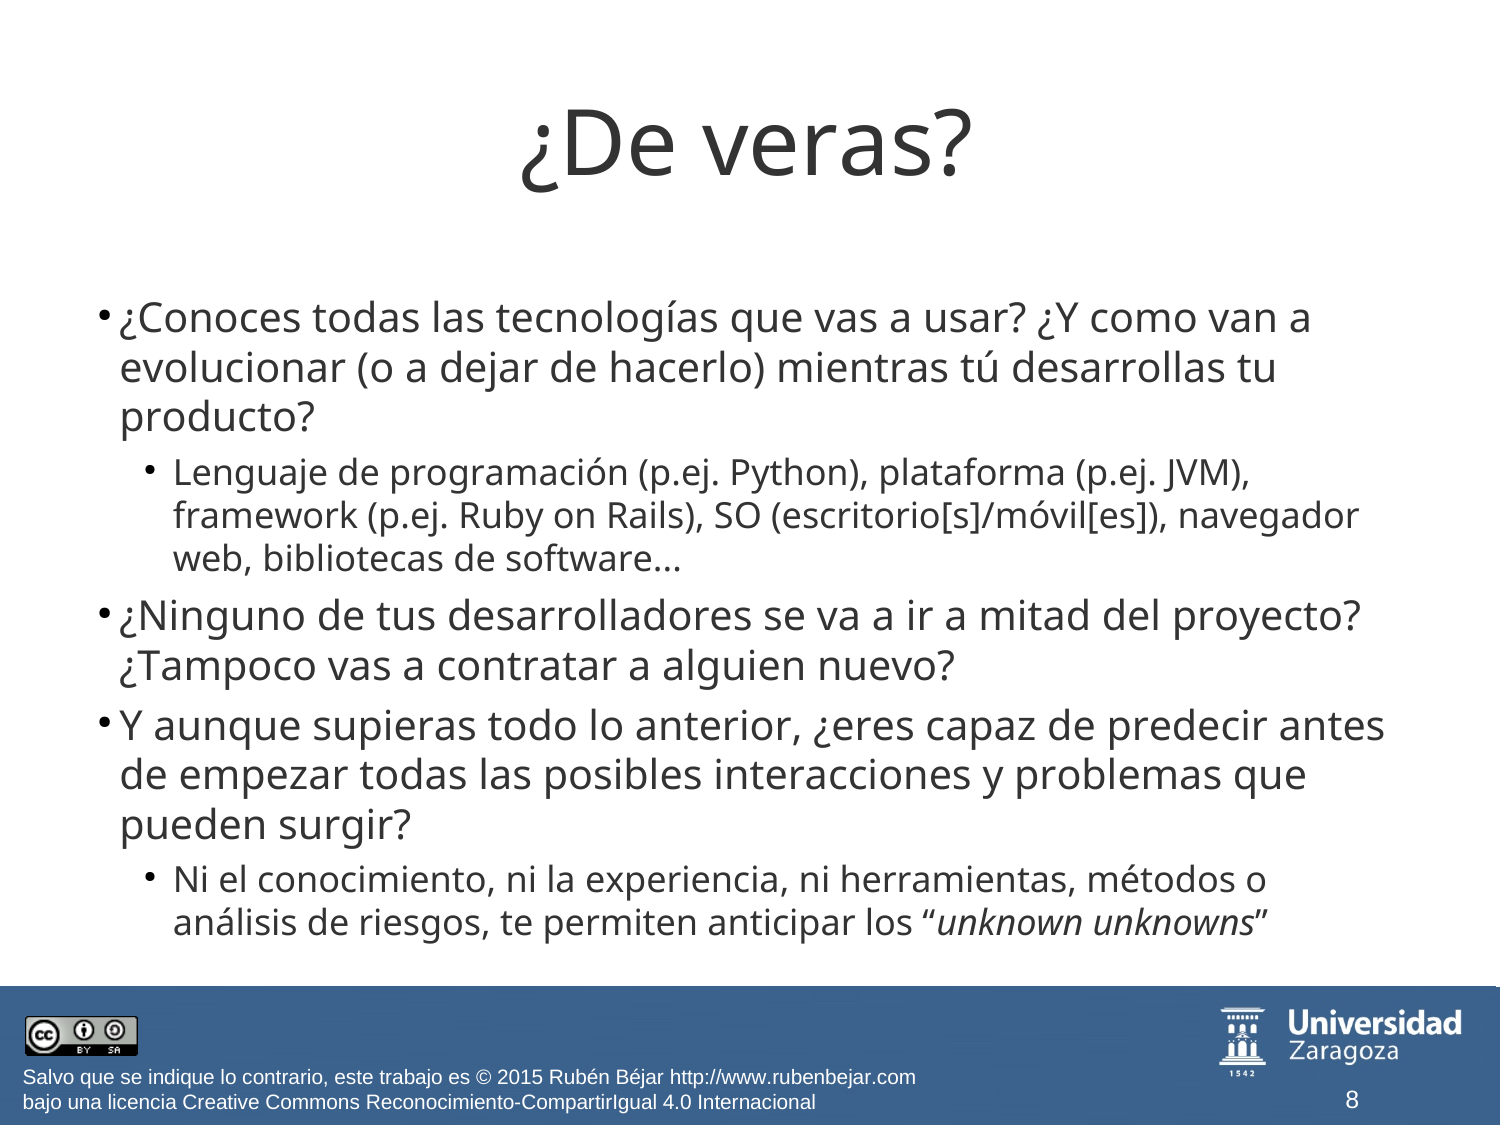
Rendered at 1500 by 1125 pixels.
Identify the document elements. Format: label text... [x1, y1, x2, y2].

list ¿Conoces todas las tecnologías que vas a usar? ¿Y como van a evolucionar (o a dejar de hacerlo) mientras tú desarrollas tu producto? Lenguaje de programación (p.ej. Python), plataforma (p.ej. JVM), framework (p.ej. Ruby on Rails), SO (escritorio[s]/móvil[es]), navegador web, bibliotecas de software... ¿Ninguno de tus desarrolladores se va a ir a mitad del proyecto? ¿Tampoco vas a contratar a alguien nuevo? Y aunque supieras todo lo anterior, ¿eres capaz de predecir antes de empezar todas las posibles interacciones y problemas que pueden surgir? Ni el conocimiento, ni la experiencia, ni herramientas, métodos o análisis de riesgos, te permiten anticipar los “unknown unknowns” [82, 283, 1418, 957]
title ¿De veras? [74, 21, 1420, 257]
picture [0, 986, 1500, 1125]
